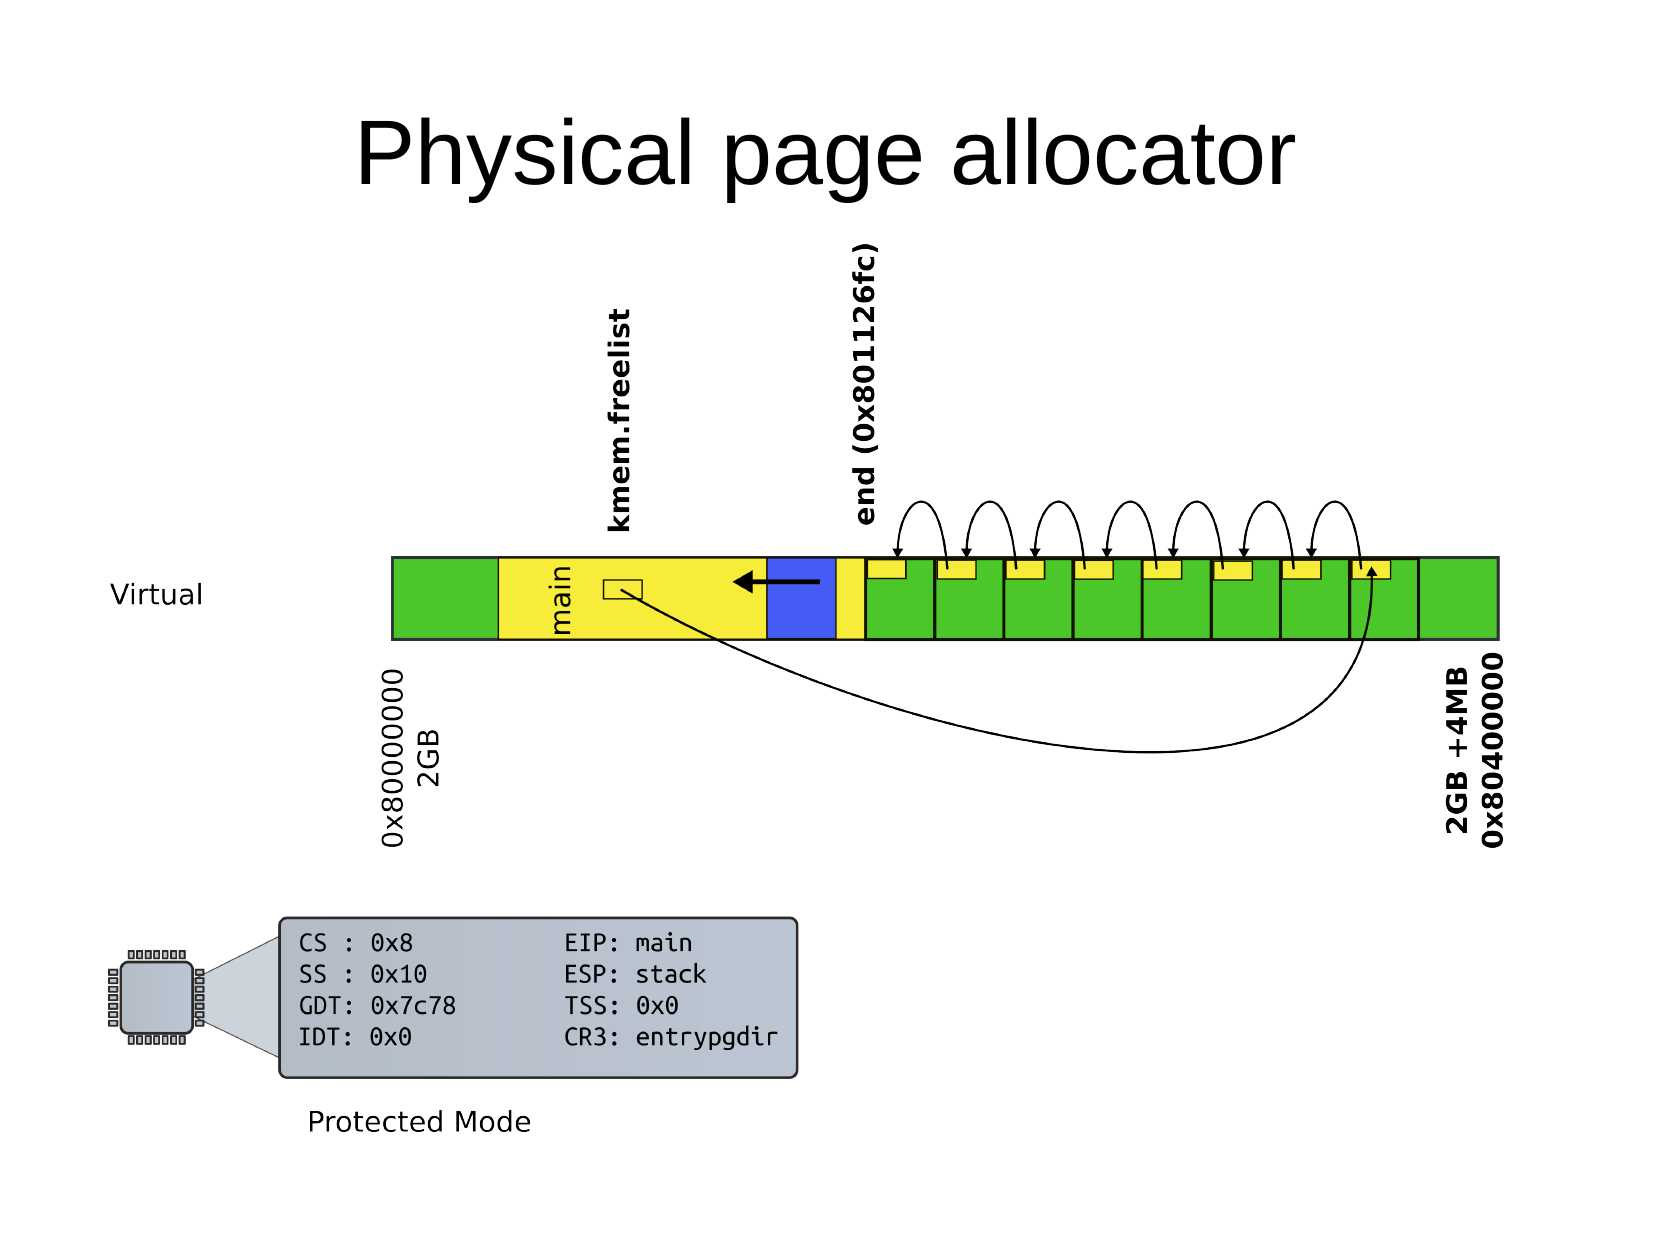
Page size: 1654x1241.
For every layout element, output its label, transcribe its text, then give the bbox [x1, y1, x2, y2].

picture [108, 244, 1503, 1132]
title Physical page allocator [82, 49, 1571, 257]
